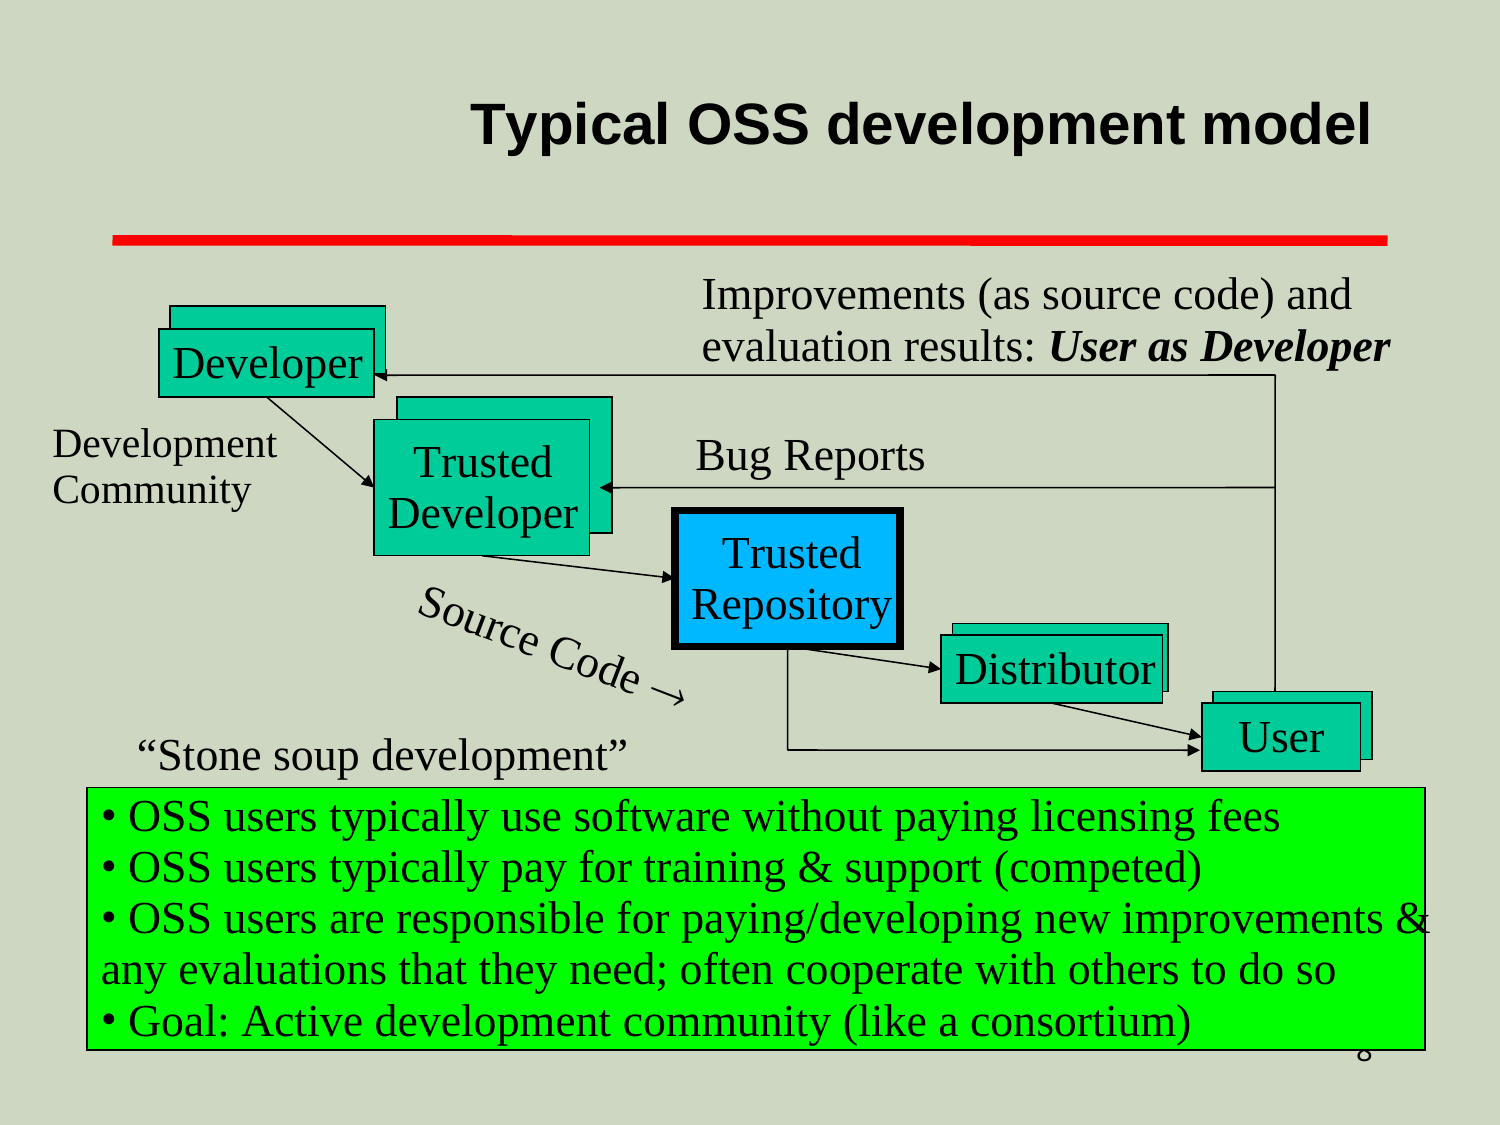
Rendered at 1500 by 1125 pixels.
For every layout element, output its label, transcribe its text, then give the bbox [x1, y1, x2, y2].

text_box Improvements (as source code) and evaluation results: User as Developer [687, 262, 1426, 379]
title Typical OSS development model [74, 85, 1388, 224]
text_box [396, 396, 613, 481]
text_box Distributor [941, 635, 1163, 704]
text_box OSS users typically use software without paying licensing fees OSS users typically pay for training & support (competed) OSS users are responsible for paying/developing new improvements & any evaluations that they need; often cooperate with others to do so Goal: Active development community (like a consortium) [87, 787, 1425, 1050]
text_box Bug Reports [681, 423, 940, 486]
text_box Development Community [37, 412, 293, 521]
text_box Trusted Developer [374, 419, 590, 556]
text_box “Stone soup development” [123, 723, 643, 788]
text_box Source Code  [396, 562, 712, 735]
text_box [590, 494, 613, 534]
text_box User [1201, 703, 1361, 772]
text_box Trusted Repository [674, 510, 901, 647]
text_box Developer [158, 328, 375, 397]
